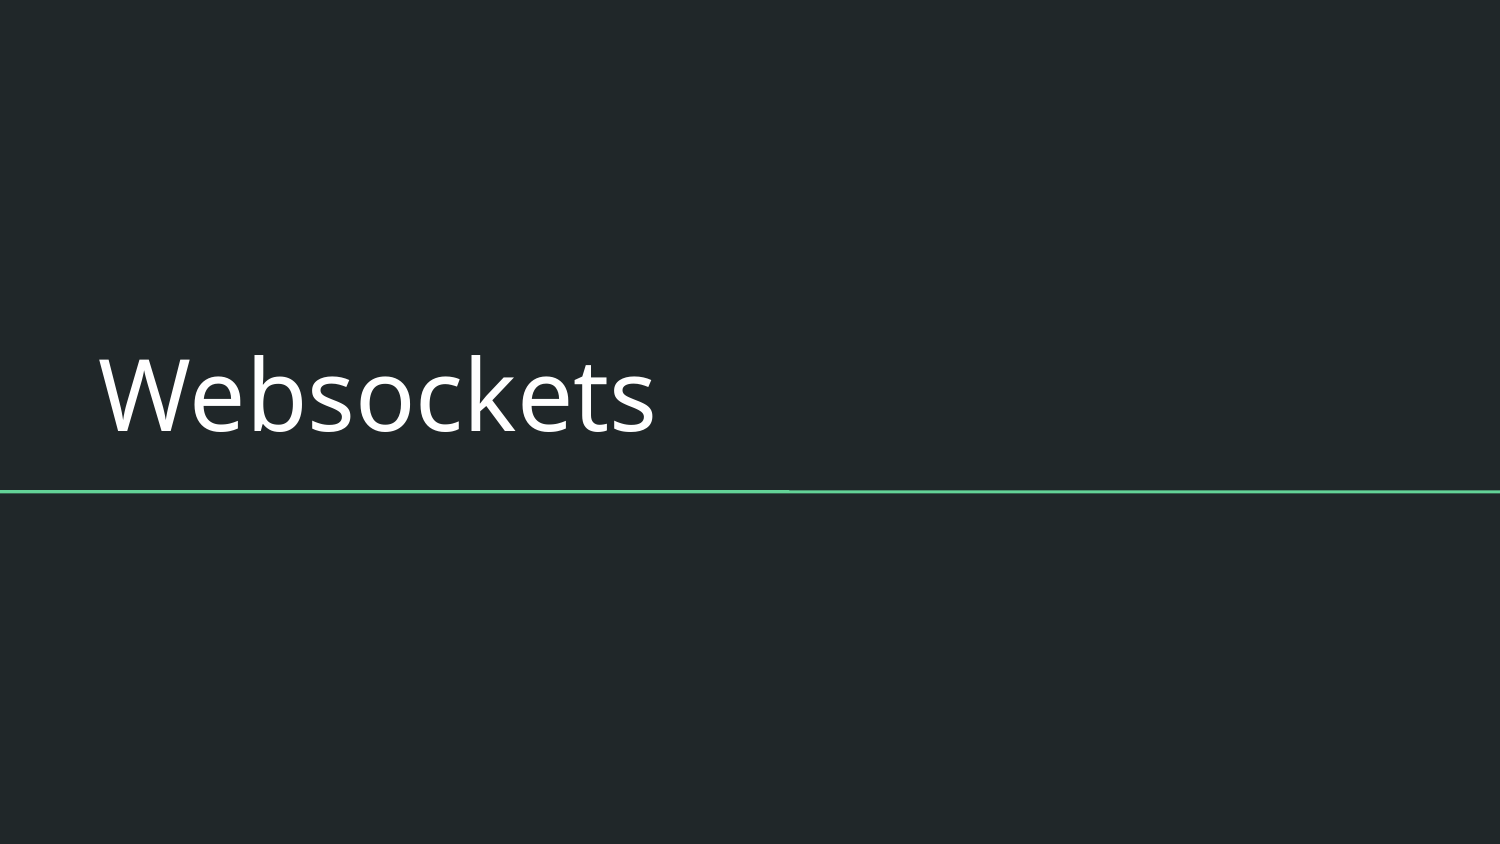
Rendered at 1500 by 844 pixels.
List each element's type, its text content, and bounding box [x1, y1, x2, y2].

title Websockets [83, 206, 1417, 467]
